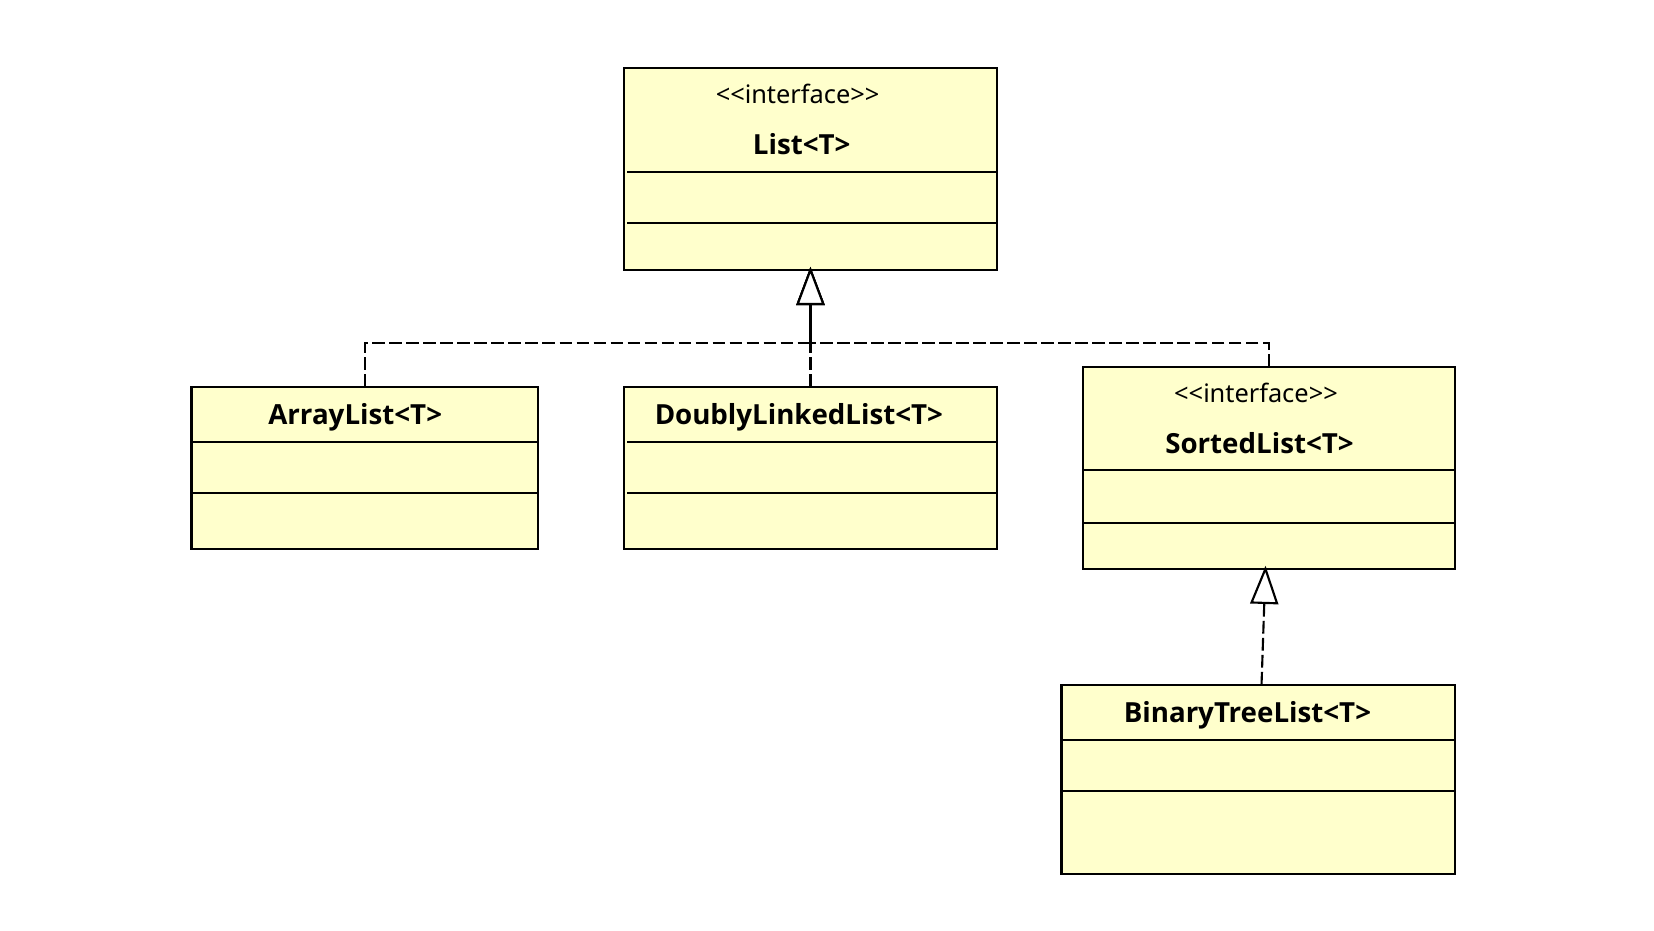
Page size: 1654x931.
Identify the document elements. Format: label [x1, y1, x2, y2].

picture [156, 34, 1489, 910]
